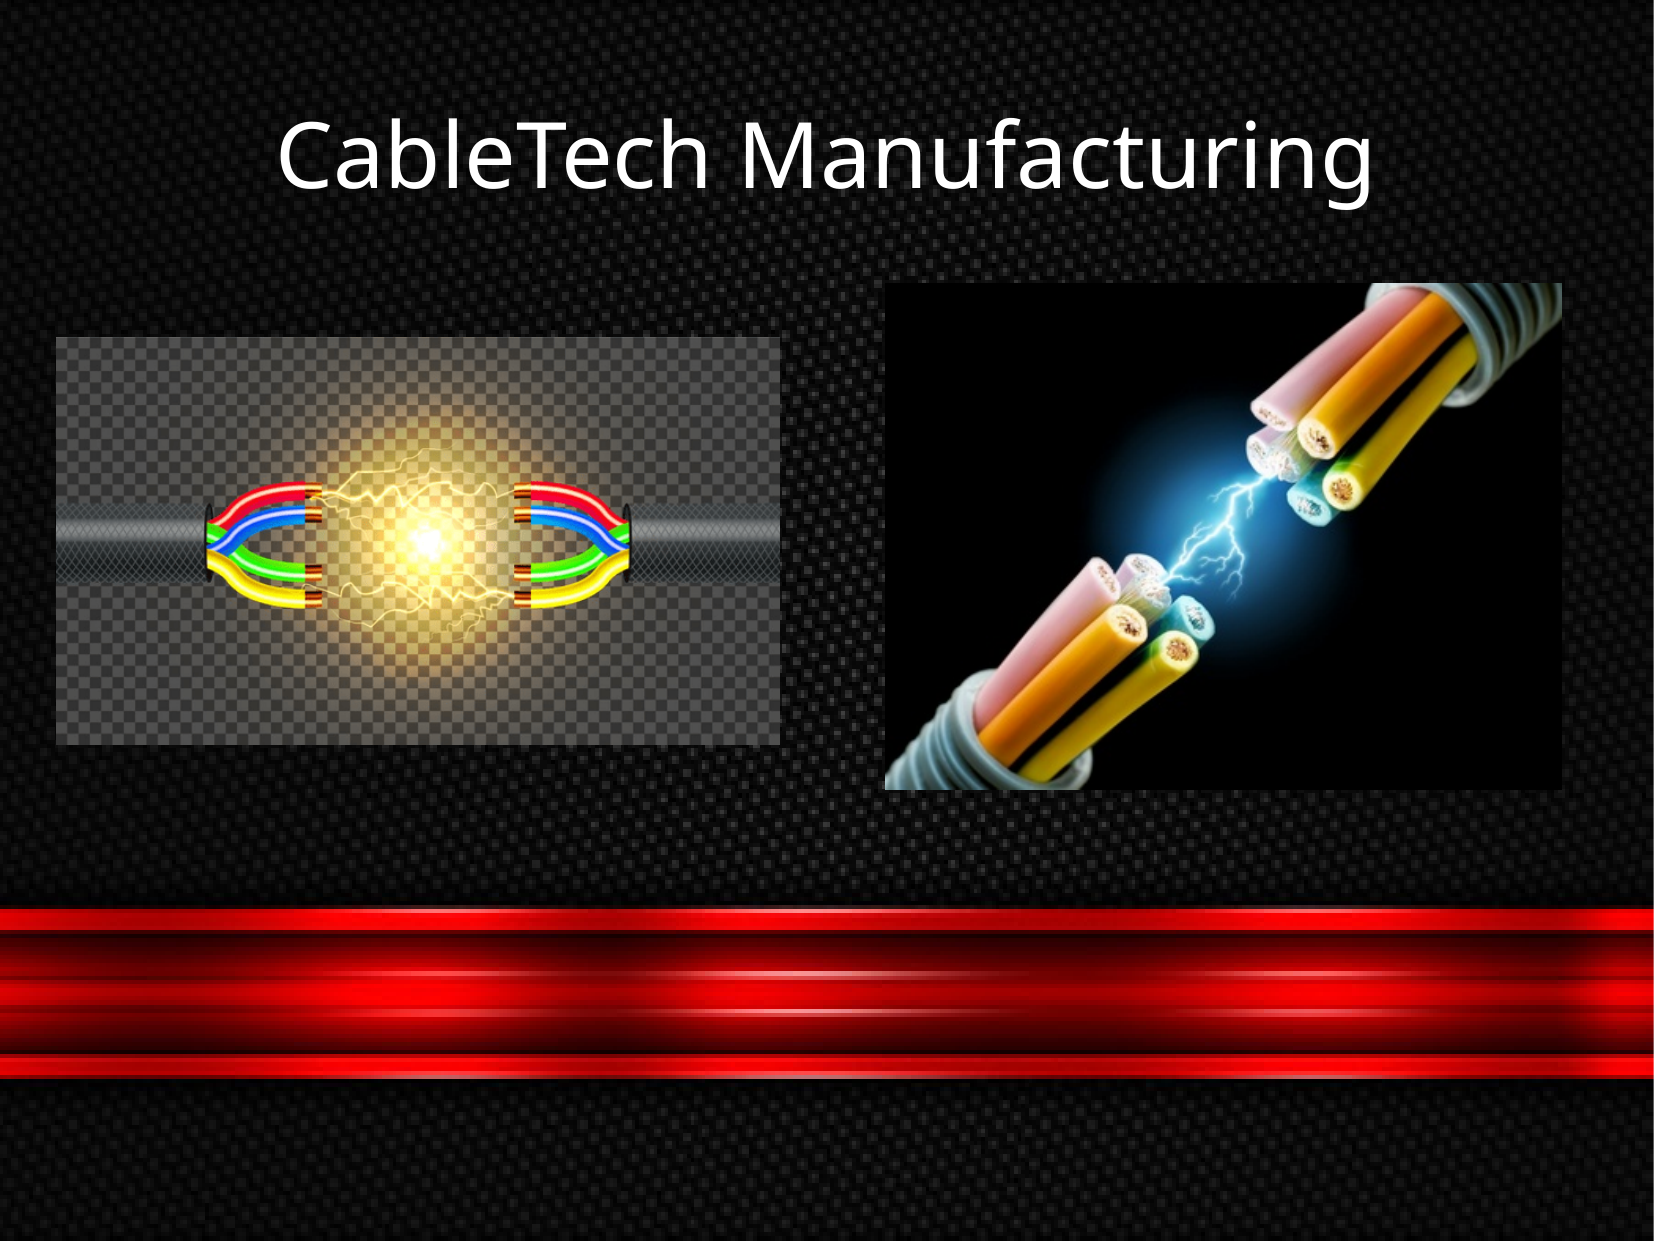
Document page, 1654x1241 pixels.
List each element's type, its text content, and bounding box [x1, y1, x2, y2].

picture [0, 0, 1654, 1241]
title CableTech Manufacturing [82, 49, 1571, 257]
